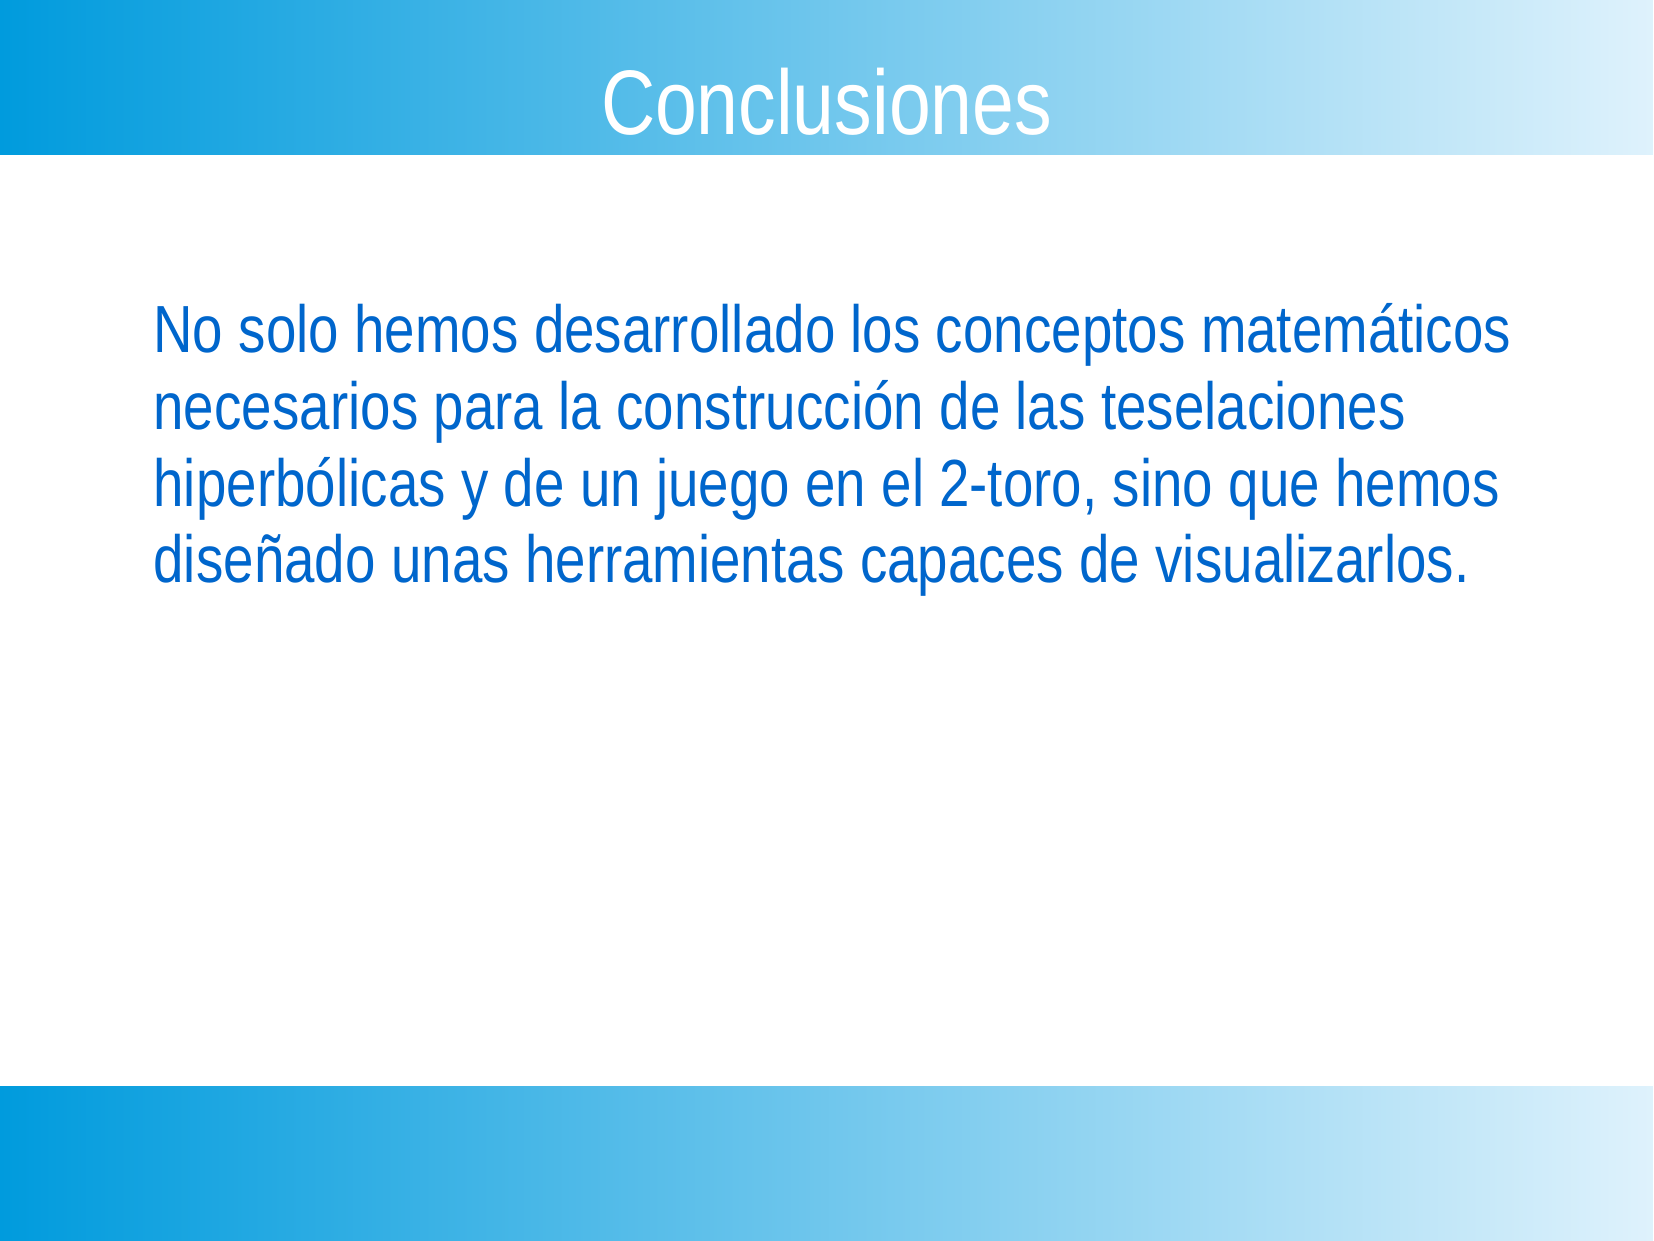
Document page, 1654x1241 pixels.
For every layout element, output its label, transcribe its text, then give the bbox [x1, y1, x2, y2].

list No solo hemos desarrollado los conceptos matemáticos necesarios para la construcción de las teselaciones hiperbólicas y de un juego en el 2-toro, sino que hemos diseñado unas herramientas capaces de visualizarlos. [82, 290, 1571, 1010]
title Conclusiones [82, 49, 1571, 155]
